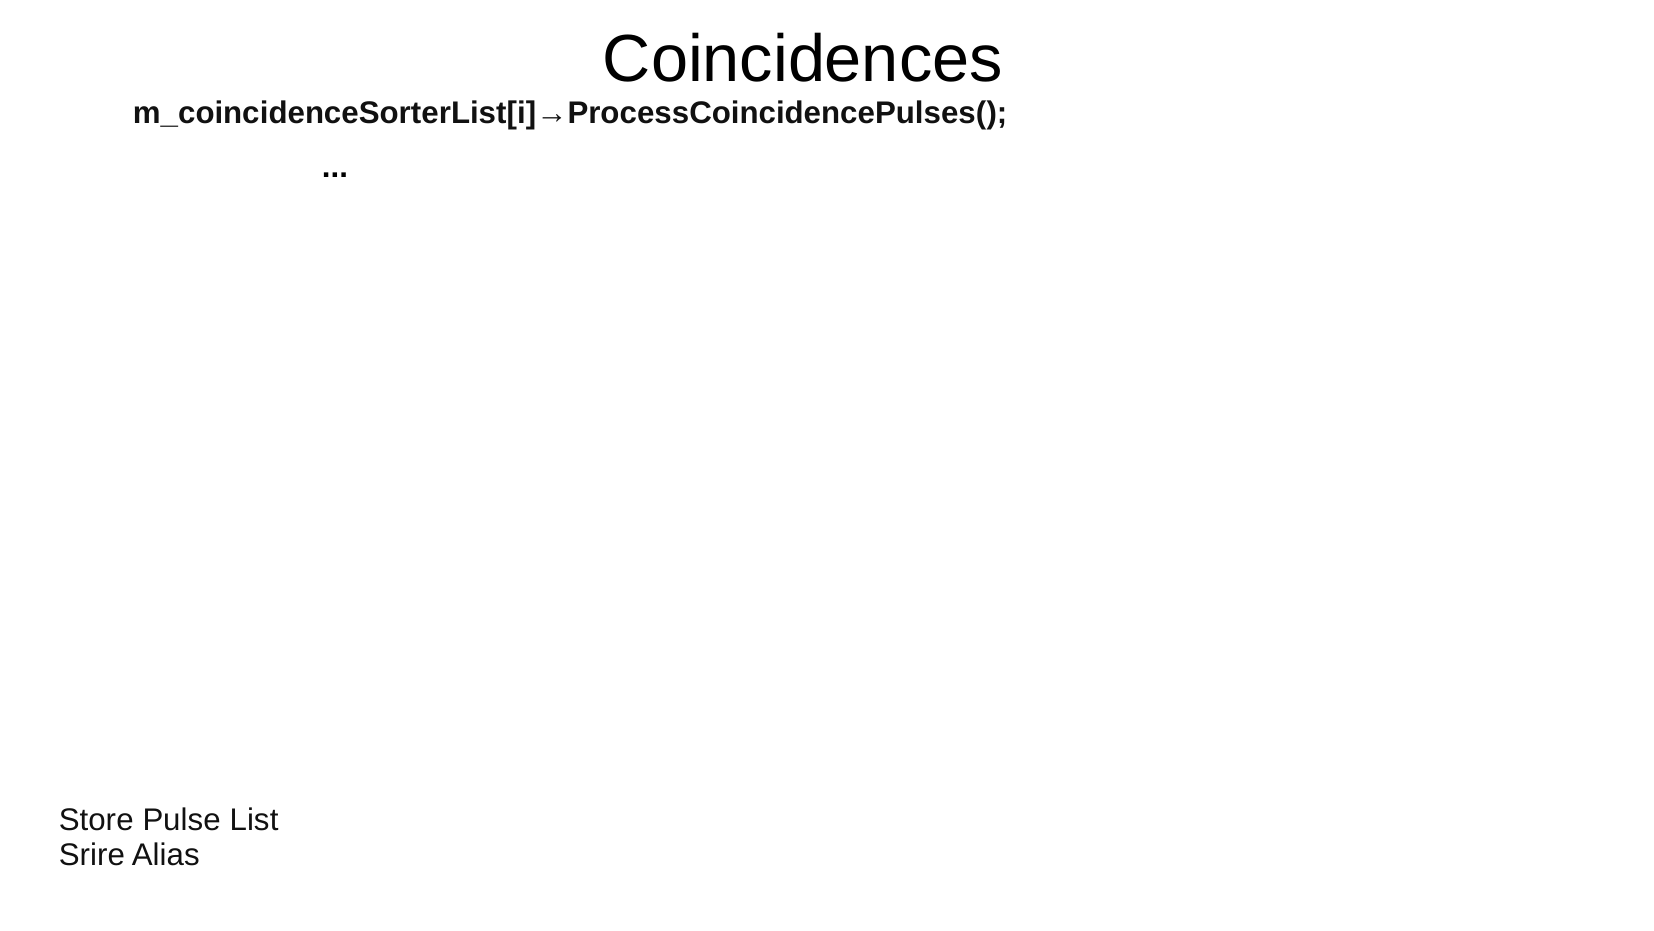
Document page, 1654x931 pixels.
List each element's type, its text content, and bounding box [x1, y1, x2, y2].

title Coincidences [59, 20, 1548, 95]
list m_coincidenceSorterList[i]→ProcessCoincidencePulses(); Store Pulse List Srire Alias [59, 95, 1548, 886]
text_box ... [307, 141, 1264, 470]
